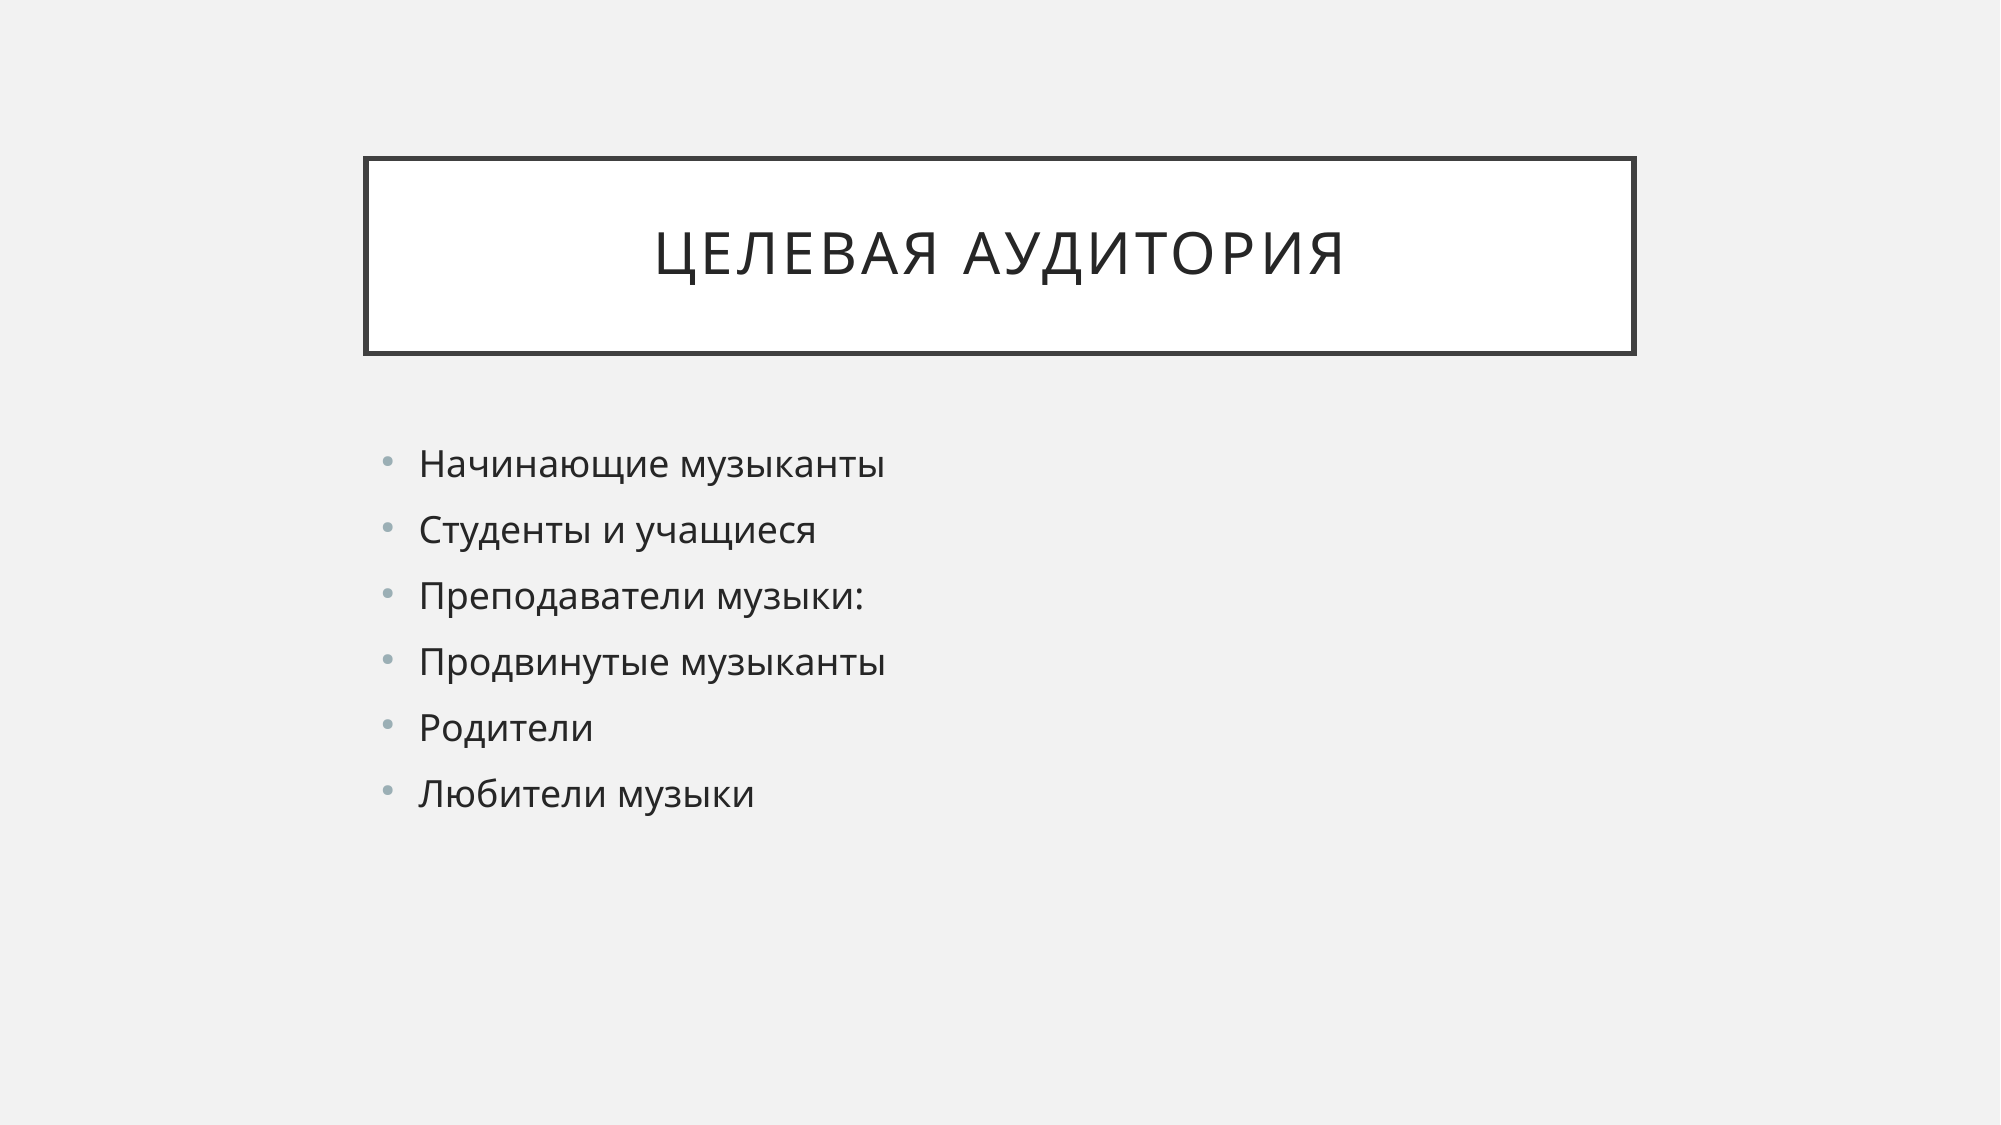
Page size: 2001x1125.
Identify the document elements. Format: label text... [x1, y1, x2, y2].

list Начинающие музыканты Студенты и учащиеся Преподаватели музыки: Продвинутые музыканты Родители Любители музыки [366, 432, 1634, 942]
title Целевая аудитория [366, 158, 1634, 354]
